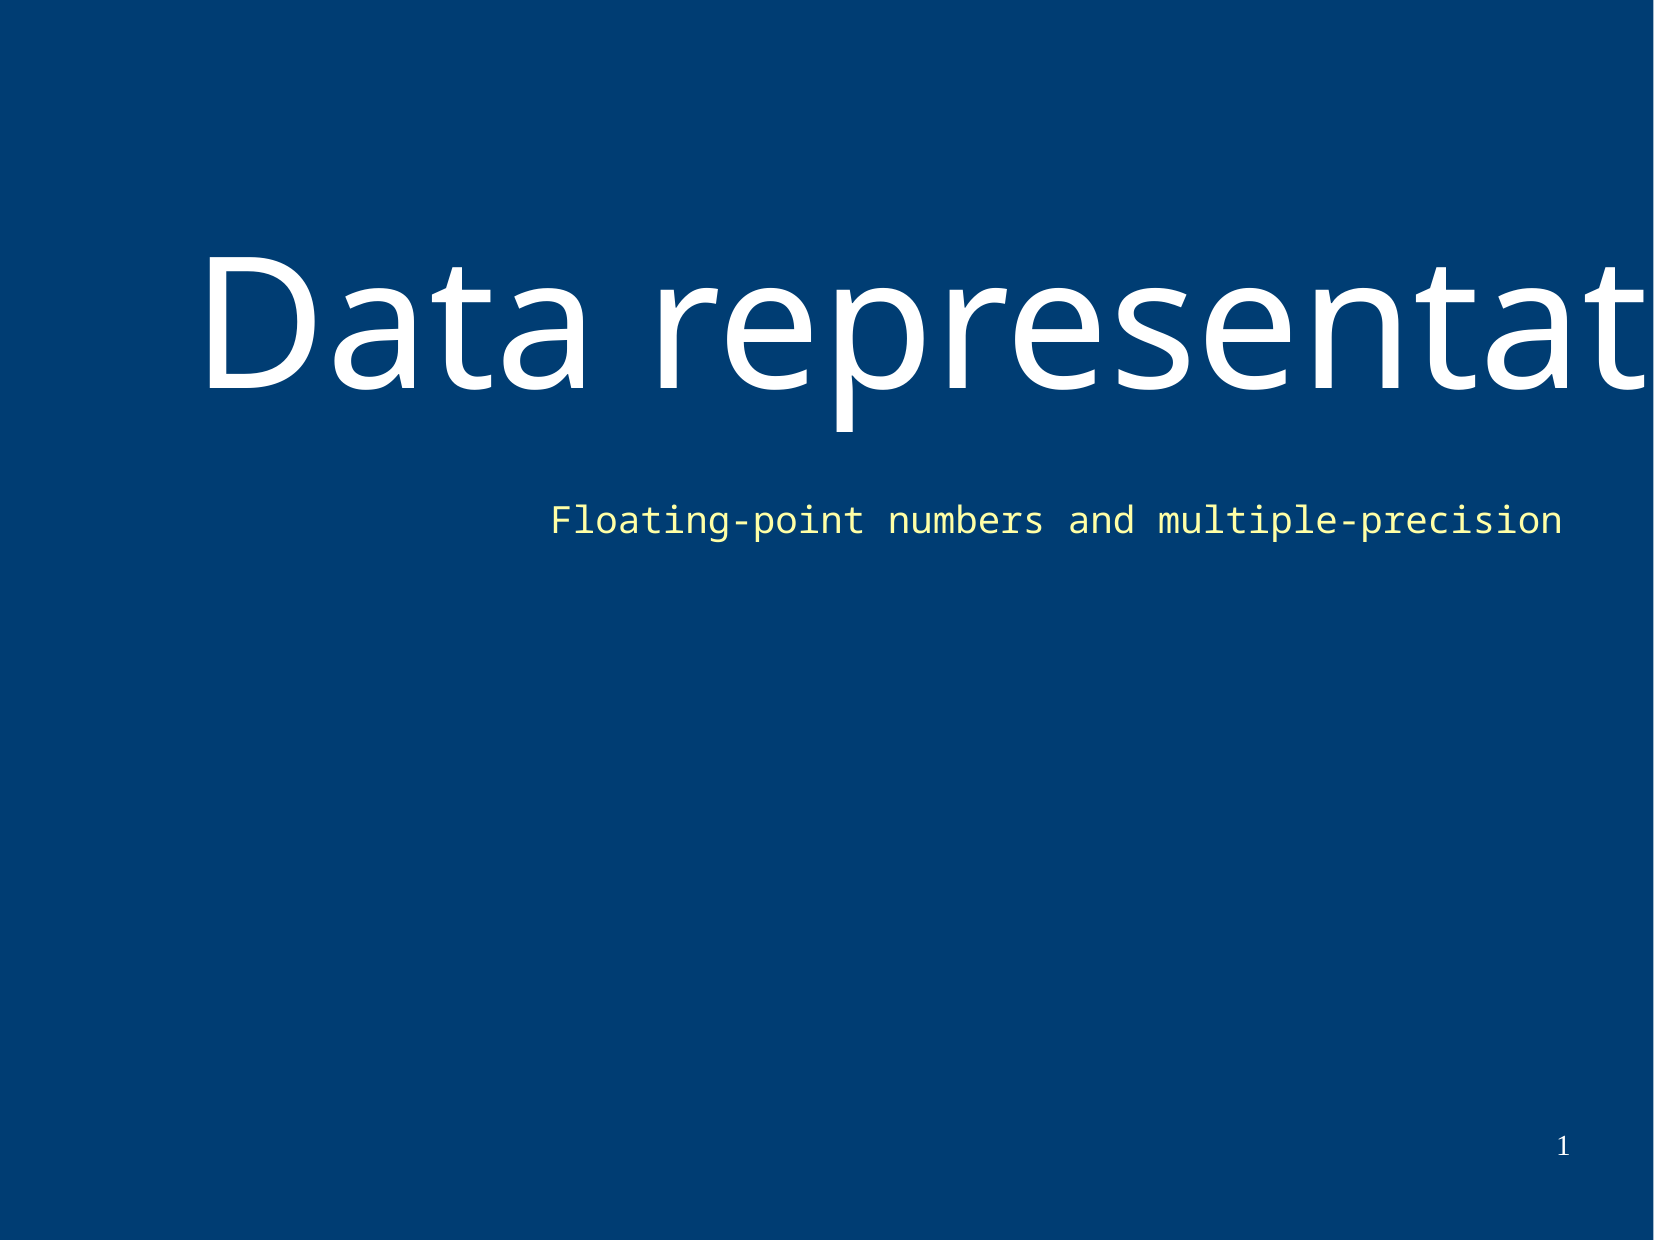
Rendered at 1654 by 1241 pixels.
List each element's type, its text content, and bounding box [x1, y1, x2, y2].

text_box Data representation Floating-point numbers and multiple-precision [178, 184, 1501, 627]
